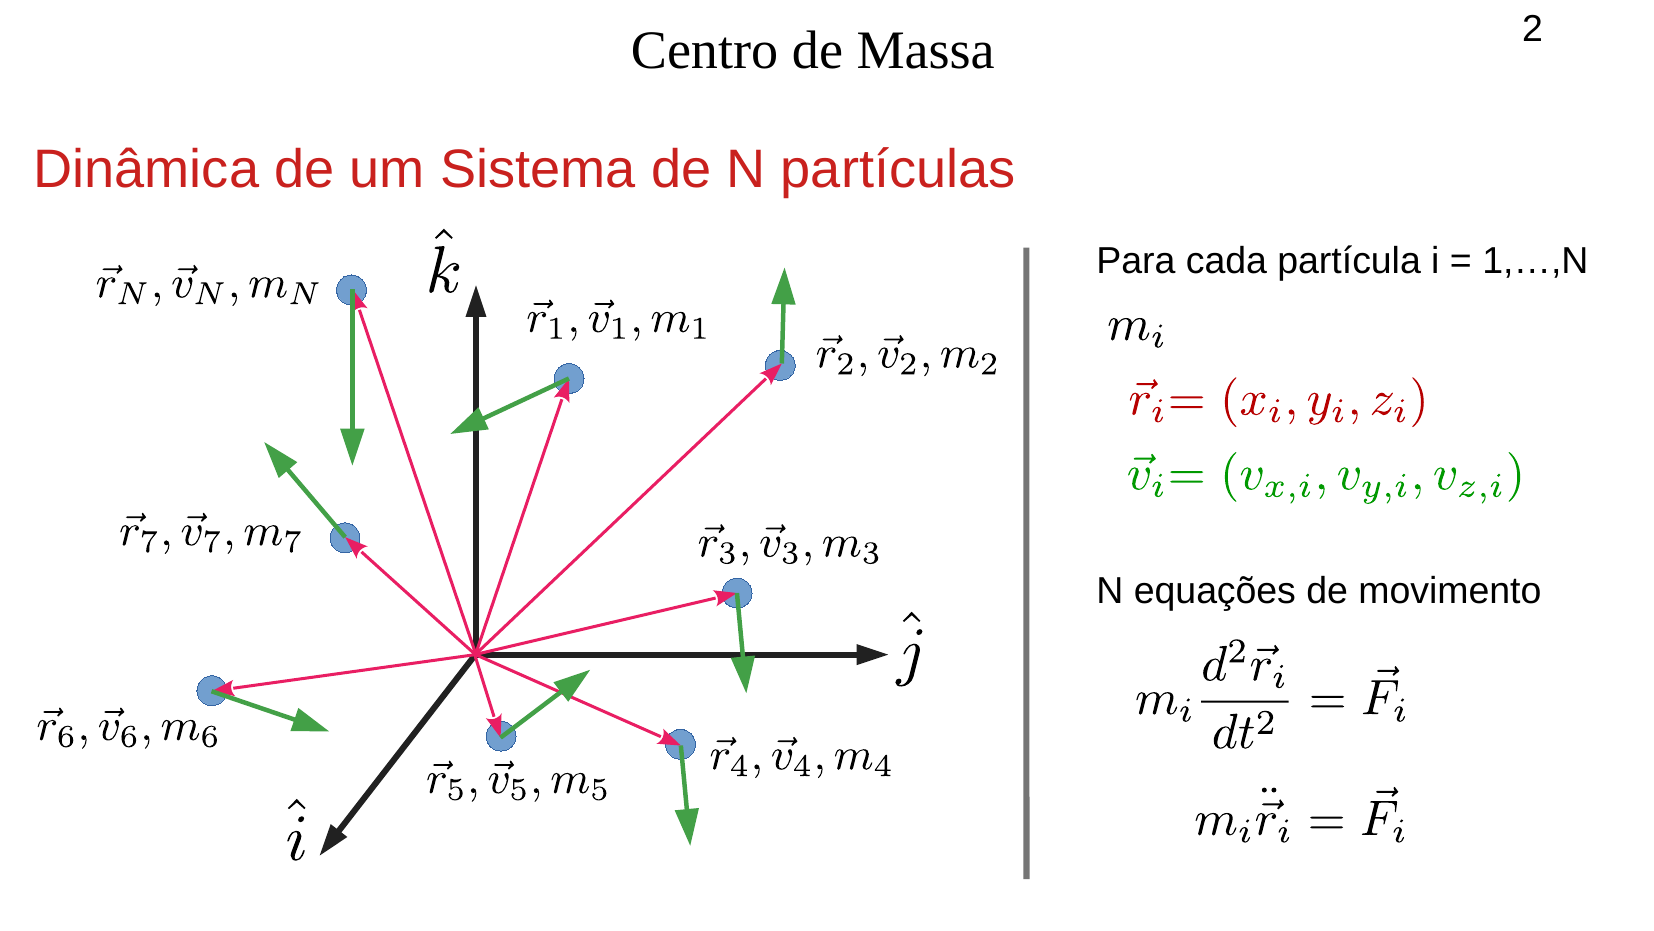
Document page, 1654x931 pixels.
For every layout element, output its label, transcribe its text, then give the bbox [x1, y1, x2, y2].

text_box [774, 351, 796, 381]
text_box [501, 721, 512, 733]
picture [812, 333, 998, 378]
text_box Centro de Massa [616, 0, 1038, 88]
text_box [725, 596, 736, 608]
picture [1107, 317, 1521, 504]
text_box N equações de movimento [1081, 562, 1557, 620]
text_box [330, 528, 352, 553]
text_box [665, 745, 679, 760]
text_box [486, 725, 517, 752]
picture [1192, 785, 1406, 845]
text_box [722, 578, 753, 608]
picture [92, 263, 321, 308]
text_box [336, 274, 367, 305]
picture [523, 297, 708, 343]
text_box [765, 350, 779, 370]
text_box Para cada partícula i = 1,…,N [1081, 231, 1604, 289]
text_box 18 [1507, 0, 1654, 71]
picture [115, 511, 303, 556]
picture [1133, 637, 1407, 751]
picture [694, 522, 880, 568]
text_box [338, 522, 360, 542]
picture [892, 609, 925, 689]
text_box [554, 363, 585, 394]
text_box [669, 729, 696, 759]
text_box [196, 675, 225, 705]
picture [33, 705, 219, 751]
picture [706, 735, 893, 780]
picture [280, 798, 306, 861]
picture [422, 758, 609, 804]
text_box Dinâmica de um Sistema de N partículas [18, 130, 1615, 258]
picture [425, 228, 460, 293]
